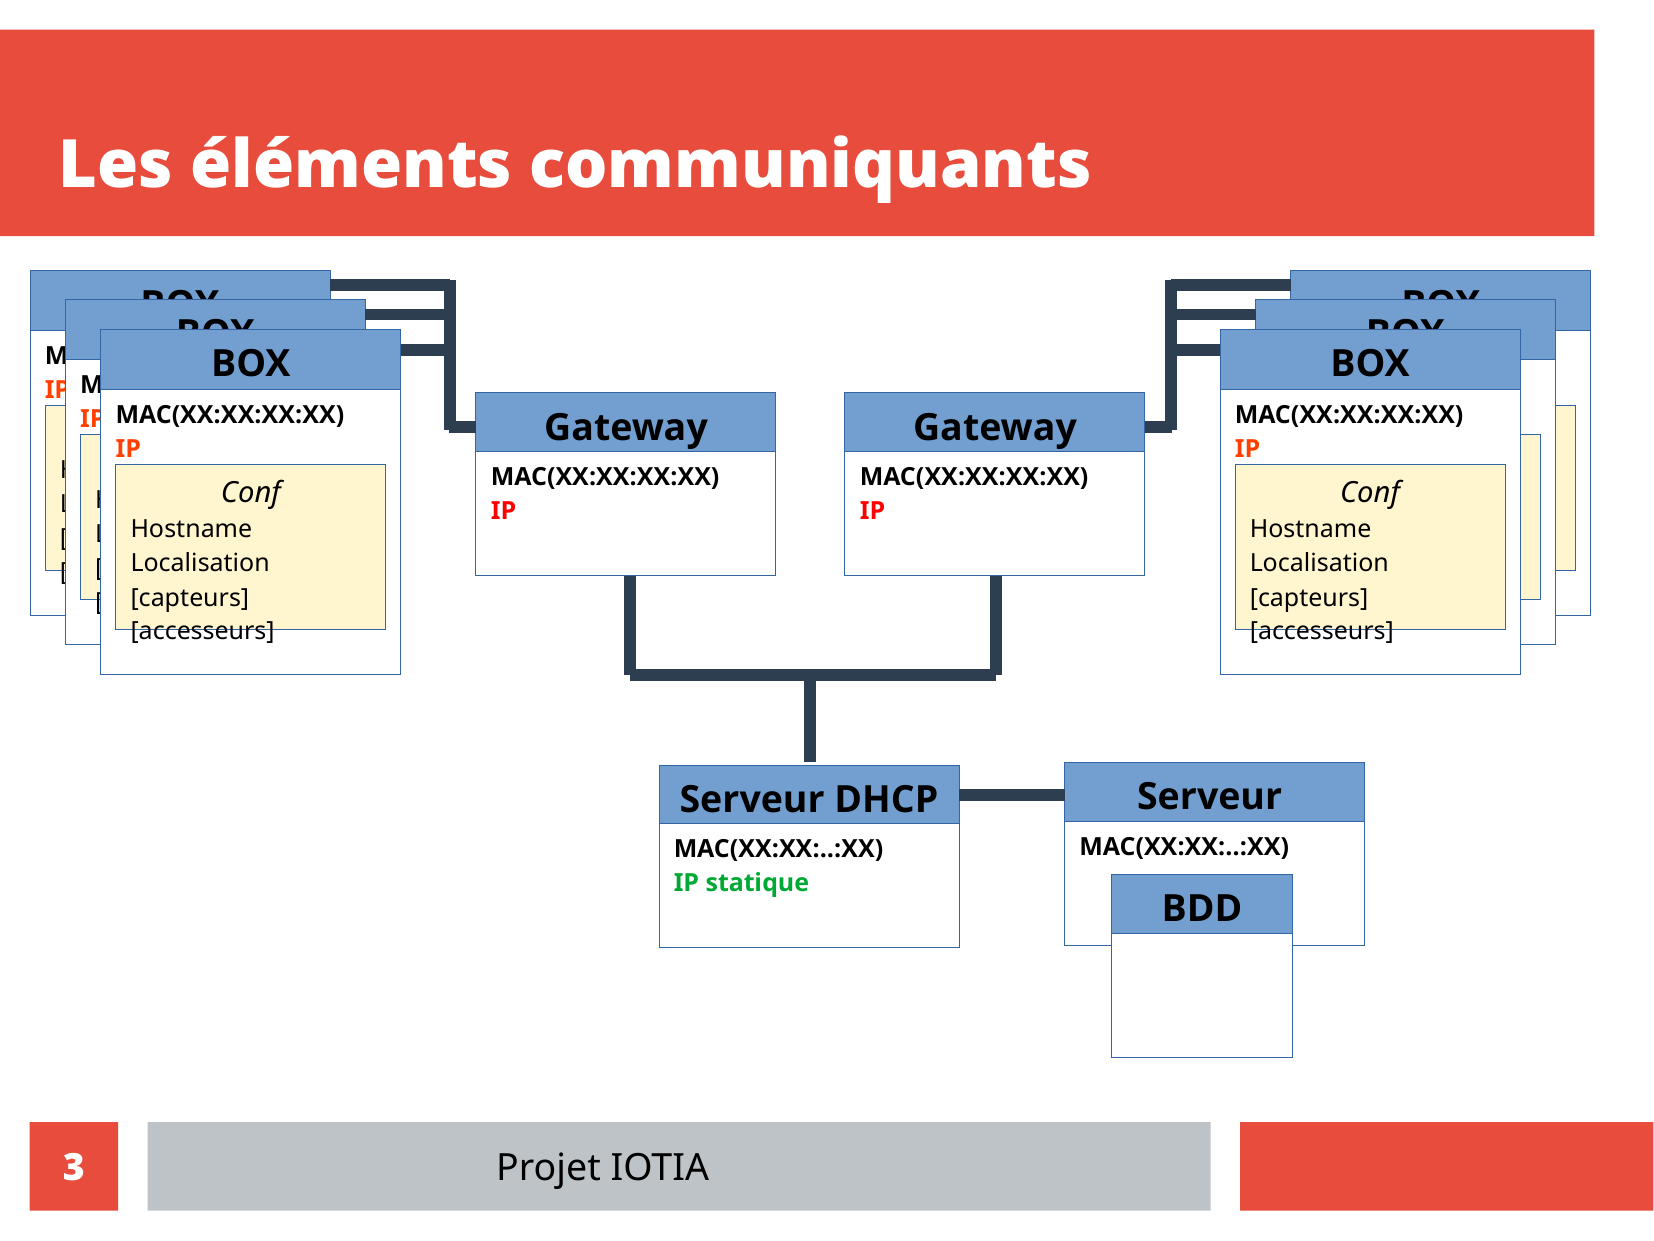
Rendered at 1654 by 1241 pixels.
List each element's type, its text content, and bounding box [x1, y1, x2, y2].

text_box Conf Hostname Localisation [capteurs] [accesseurs] [1521, 434, 1541, 600]
text_box Gateway [844, 392, 1145, 451]
text_box Gateway [475, 392, 776, 451]
text_box BDD [1111, 874, 1293, 933]
text_box MAC(XX:XX:XX:XX) IP [65, 359, 100, 645]
text_box Conf Hostname Localisation [capteurs] [accesseurs] [45, 405, 65, 571]
text_box BOX [100, 329, 401, 389]
text_box Conf Hostname Localisation [capteurs] [accesseurs] [115, 464, 386, 630]
text_box BOX [1255, 299, 1556, 359]
text_box MAC(XX:XX:XX:XX) IP [1220, 389, 1521, 675]
text_box MAC(XX:XX:..:XX) [1064, 821, 1365, 946]
text_box Conf Hostname Localisation [capteurs] [accesseurs] [1235, 464, 1506, 630]
text_box Conf Hostname Localisation [capteurs] [accesseurs] [1556, 405, 1576, 571]
text_box BOX [65, 299, 366, 359]
text_box MAC(XX:XX:XX:XX) IP [475, 451, 776, 576]
text_box MAC(XX:XX:..:XX) IP statique [659, 823, 960, 948]
text_box MAC(XX:XX:XX:XX) IP [1521, 359, 1556, 645]
text_box [1111, 933, 1293, 1058]
text_box BOX [1220, 329, 1521, 389]
text_box Conf Hostname Localisation [capteurs] [accesseurs] [80, 434, 100, 600]
text_box Serveur DHCP [659, 765, 960, 823]
text_box MAC(XX:XX:XX:XX) IP [1556, 330, 1591, 616]
text_box MAC(XX:XX:XX:XX) IP [844, 451, 1145, 576]
text_box BOX [30, 270, 331, 330]
text_box MAC(XX:XX:XX:XX) IP [30, 330, 65, 616]
title Les éléments communiquants [59, 59, 1595, 207]
text_box Serveur [1064, 762, 1365, 821]
text_box BOX [210, 324, 222, 329]
text_box MAC(XX:XX:XX:XX) IP [100, 389, 401, 675]
text_box BOX [1400, 324, 1412, 329]
text_box BOX [1290, 270, 1591, 330]
